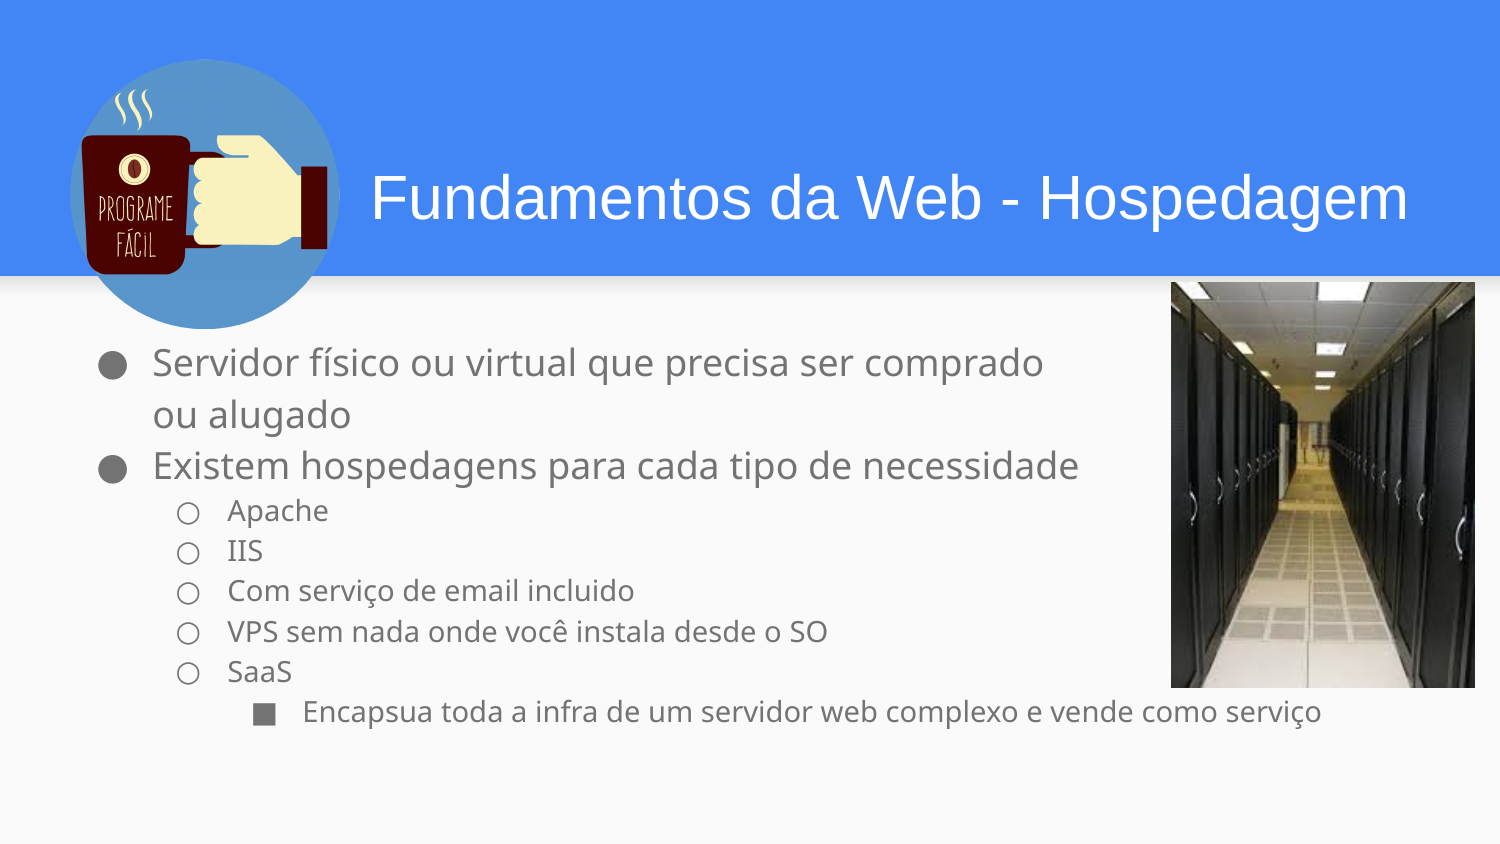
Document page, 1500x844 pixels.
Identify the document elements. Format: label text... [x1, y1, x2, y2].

list Servidor físico ou virtual que precisa ser comprado ou alugado Existem hospedagens para cada tipo de necessidade Apache IIS Com serviço de email incluido VPS sem nada onde você instala desde o SO SaaS Encapsua toda a infra de um servidor web complexo e vende como serviço [62, 317, 1462, 794]
title Fundamentos da Web - Hospedagem [385, 121, 1427, 248]
picture [1171, 282, 1475, 688]
picture [24, 57, 385, 330]
